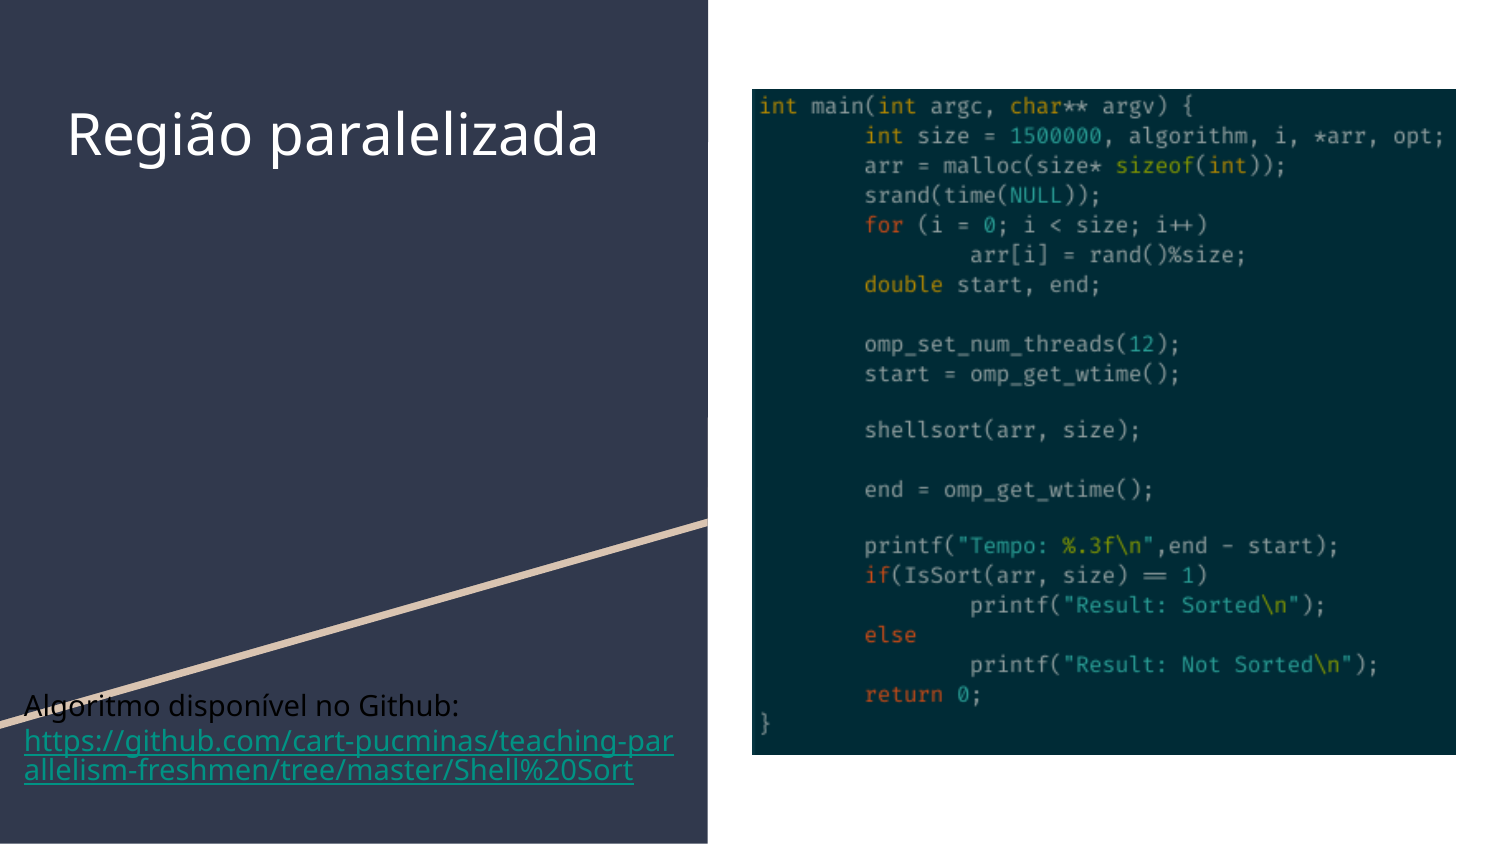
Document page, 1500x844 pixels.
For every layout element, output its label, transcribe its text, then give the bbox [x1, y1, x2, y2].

picture [1077, 160, 1101, 173]
picture [1117, 160, 1127, 174]
picture [1236, 595, 1259, 613]
picture [1091, 127, 1102, 144]
picture [945, 130, 955, 143]
picture [866, 215, 877, 232]
picture [1091, 425, 1100, 437]
picture [1329, 659, 1338, 672]
picture [945, 534, 953, 556]
picture [1144, 573, 1166, 579]
picture [866, 190, 875, 204]
picture [1210, 155, 1219, 173]
picture [1145, 536, 1151, 543]
picture [959, 279, 968, 293]
picture [1025, 244, 1034, 262]
picture [866, 160, 875, 173]
picture [1038, 100, 1047, 115]
picture [1130, 654, 1139, 672]
picture [1249, 540, 1259, 554]
picture [1262, 595, 1274, 615]
picture [1289, 539, 1311, 554]
picture [1315, 131, 1326, 141]
picture [1159, 94, 1166, 116]
picture [906, 540, 915, 553]
picture [1104, 249, 1113, 263]
picture [866, 125, 875, 143]
picture [931, 567, 956, 584]
picture [959, 223, 968, 229]
picture [1263, 539, 1272, 554]
picture [906, 99, 915, 115]
picture [946, 101, 956, 113]
picture [1119, 564, 1126, 586]
picture [1144, 160, 1153, 173]
picture [1025, 187, 1048, 203]
picture [1104, 425, 1114, 438]
picture [866, 630, 876, 643]
picture [1064, 425, 1074, 438]
picture [1065, 160, 1074, 173]
picture [879, 101, 889, 113]
picture [1011, 160, 1021, 173]
picture [1197, 125, 1206, 143]
picture [892, 368, 902, 381]
picture [880, 190, 890, 202]
picture [1011, 484, 1021, 497]
picture [1223, 126, 1232, 143]
picture [1197, 244, 1206, 262]
picture [1210, 249, 1219, 262]
picture [999, 600, 1007, 612]
picture [945, 371, 955, 378]
picture [932, 339, 942, 352]
picture [1051, 127, 1088, 144]
picture [1199, 564, 1206, 586]
picture [985, 659, 996, 672]
picture [892, 129, 902, 144]
picture [1355, 131, 1366, 143]
picture [1025, 425, 1035, 437]
picture [1012, 278, 1020, 292]
picture [1144, 243, 1151, 265]
picture [773, 101, 783, 113]
picture [919, 367, 928, 382]
picture [985, 600, 996, 612]
picture [1251, 154, 1259, 176]
picture [1197, 154, 1204, 176]
picture [1170, 540, 1180, 554]
picture [1077, 596, 1088, 612]
picture [1235, 131, 1247, 143]
picture [1025, 540, 1035, 553]
picture [1157, 220, 1166, 232]
picture [1183, 540, 1193, 553]
picture [1064, 339, 1074, 352]
picture [932, 536, 943, 553]
picture [1223, 250, 1233, 262]
picture [1157, 130, 1168, 148]
picture [1051, 594, 1059, 615]
title Região paralelizada [51, 82, 660, 494]
picture [893, 535, 902, 553]
picture [984, 484, 1009, 502]
picture [985, 279, 994, 292]
picture [906, 190, 915, 202]
picture [919, 339, 928, 352]
picture [959, 101, 969, 118]
picture [972, 600, 982, 617]
picture [972, 156, 981, 174]
picture [1170, 220, 1192, 230]
picture [1210, 658, 1219, 673]
picture [1183, 656, 1193, 672]
picture [1132, 478, 1140, 500]
picture [1038, 368, 1048, 381]
picture [1038, 160, 1047, 174]
picture [985, 419, 992, 440]
picture [1066, 655, 1072, 662]
picture [919, 186, 928, 203]
picture [1011, 101, 1021, 114]
picture [879, 279, 902, 293]
picture [1144, 335, 1153, 351]
picture [1066, 184, 1074, 206]
text_box Algoritmo disponível no Github: https://github.com/cart-pucminas/teaching-parallelism-freshmen/tree/master/Shell%20Sort [8, 672, 702, 812]
picture [787, 99, 796, 115]
picture [1130, 101, 1141, 118]
picture [1011, 187, 1021, 202]
picture [1304, 594, 1312, 616]
picture [1077, 275, 1087, 292]
picture [1091, 367, 1100, 382]
picture [1025, 127, 1034, 143]
picture [1223, 160, 1232, 173]
picture [1090, 537, 1100, 554]
picture [1104, 363, 1113, 381]
picture [879, 565, 890, 582]
picture [972, 101, 981, 114]
picture [1408, 131, 1418, 148]
picture [1117, 660, 1127, 673]
picture [1130, 540, 1140, 553]
picture [1089, 484, 1114, 497]
picture [1235, 656, 1260, 673]
picture [1199, 213, 1206, 235]
picture [866, 95, 873, 116]
picture [1091, 659, 1101, 673]
picture [972, 249, 981, 262]
picture [1038, 334, 1047, 351]
picture [1051, 367, 1060, 382]
picture [933, 220, 941, 232]
picture [892, 190, 902, 203]
picture [866, 274, 875, 293]
picture [972, 339, 981, 351]
picture [972, 277, 981, 293]
picture [932, 101, 941, 114]
picture [932, 279, 943, 293]
picture [1342, 131, 1352, 143]
picture [1117, 220, 1127, 233]
picture [1076, 369, 1089, 381]
picture [1263, 659, 1273, 672]
picture [985, 133, 994, 140]
picture [1329, 130, 1338, 143]
picture [959, 570, 969, 583]
picture [1077, 339, 1087, 352]
picture [1159, 362, 1166, 384]
picture [1302, 655, 1312, 672]
picture [905, 420, 915, 438]
picture [972, 368, 1009, 386]
picture [866, 540, 876, 558]
picture [998, 570, 1008, 583]
picture [944, 160, 968, 173]
picture [985, 339, 994, 352]
picture [1196, 536, 1206, 553]
picture [878, 625, 888, 643]
picture [998, 425, 1008, 438]
picture [1130, 130, 1140, 143]
picture [1184, 131, 1194, 143]
picture [1025, 658, 1034, 673]
picture [1051, 339, 1062, 351]
picture [1131, 155, 1140, 173]
picture [1130, 595, 1140, 612]
picture [1104, 535, 1128, 556]
picture [1104, 339, 1113, 352]
picture [1159, 243, 1166, 265]
picture [1077, 656, 1088, 672]
picture [1104, 101, 1113, 114]
picture [1025, 220, 1034, 232]
picture [1051, 279, 1061, 292]
picture [1131, 335, 1140, 351]
picture [1038, 595, 1048, 612]
picture [1051, 101, 1087, 113]
picture [985, 540, 1022, 558]
picture [958, 686, 969, 702]
picture [1063, 537, 1075, 554]
picture [1051, 654, 1059, 675]
picture [1051, 187, 1061, 203]
picture [1183, 596, 1207, 614]
picture [906, 629, 916, 642]
picture [999, 654, 1007, 672]
picture [972, 568, 981, 584]
picture [919, 130, 928, 144]
picture [919, 689, 941, 702]
picture [1223, 598, 1232, 614]
picture [1117, 600, 1127, 613]
picture [1012, 570, 1022, 583]
picture [880, 540, 890, 553]
picture [1143, 126, 1153, 144]
picture [1052, 155, 1060, 173]
picture [812, 101, 836, 114]
picture [958, 130, 968, 143]
picture [1117, 249, 1127, 262]
picture [892, 480, 902, 497]
picture [985, 250, 1009, 262]
picture [1196, 659, 1207, 672]
picture [1025, 337, 1034, 352]
picture [1314, 654, 1326, 675]
picture [1144, 657, 1153, 673]
picture [919, 214, 926, 235]
picture [1276, 125, 1285, 143]
picture [762, 712, 769, 735]
picture [998, 160, 1008, 173]
picture [1038, 655, 1048, 672]
picture [1078, 220, 1087, 233]
picture [1144, 101, 1154, 113]
picture [893, 160, 903, 173]
picture [1159, 332, 1166, 354]
picture [1184, 94, 1192, 116]
picture [1064, 570, 1074, 583]
picture [932, 425, 941, 438]
picture [1064, 252, 1074, 259]
picture [892, 101, 902, 113]
picture [1038, 127, 1048, 144]
picture [853, 101, 862, 113]
picture [840, 101, 849, 113]
picture [892, 425, 902, 437]
picture [1011, 659, 1021, 672]
picture [880, 160, 890, 173]
picture [1276, 657, 1285, 673]
picture [1049, 485, 1062, 497]
picture [1357, 653, 1364, 675]
picture [1117, 101, 1128, 113]
picture [959, 425, 969, 437]
picture [1104, 220, 1113, 232]
picture [1025, 96, 1034, 113]
picture [906, 274, 917, 293]
picture [1421, 129, 1431, 144]
picture [1065, 482, 1073, 497]
picture [879, 484, 889, 497]
picture [1091, 250, 1101, 262]
picture [919, 539, 928, 554]
picture [918, 420, 928, 438]
picture [1078, 425, 1087, 437]
picture [1078, 479, 1086, 497]
picture [1276, 600, 1285, 612]
picture [1276, 540, 1285, 554]
picture [1104, 570, 1114, 583]
picture [1116, 368, 1140, 381]
picture [892, 629, 902, 643]
picture [985, 565, 992, 586]
picture [1012, 425, 1022, 437]
picture [1119, 418, 1126, 440]
picture [1064, 279, 1074, 292]
picture [945, 188, 954, 203]
picture [945, 337, 955, 352]
picture [1144, 362, 1151, 384]
picture [1395, 130, 1405, 144]
picture [1144, 598, 1153, 613]
picture [1289, 659, 1299, 672]
picture [998, 184, 1006, 206]
picture [1091, 570, 1100, 583]
picture [1013, 243, 1019, 265]
picture [959, 185, 995, 203]
picture [919, 570, 928, 584]
picture [1080, 184, 1087, 206]
picture [1168, 246, 1193, 263]
picture [1170, 160, 1181, 174]
picture [1210, 600, 1221, 612]
picture [1025, 570, 1035, 583]
picture [972, 659, 982, 677]
picture [1091, 220, 1100, 232]
picture [1236, 158, 1246, 174]
picture [1040, 243, 1046, 265]
picture [866, 484, 876, 497]
picture [933, 126, 941, 143]
picture [1025, 598, 1034, 613]
picture [985, 216, 996, 233]
picture [1091, 600, 1101, 613]
picture [879, 130, 889, 143]
picture [1051, 220, 1060, 232]
picture [1157, 160, 1167, 174]
picture [997, 339, 1009, 351]
picture [999, 279, 1009, 292]
picture [1104, 659, 1113, 673]
picture [866, 425, 875, 438]
picture [1265, 154, 1272, 176]
picture [960, 536, 966, 543]
picture [1317, 534, 1325, 556]
picture [945, 484, 982, 501]
picture [1025, 368, 1035, 386]
picture [1025, 154, 1032, 176]
picture [906, 689, 915, 702]
picture [1078, 565, 1086, 583]
picture [918, 274, 928, 293]
picture [893, 687, 902, 703]
picture [1091, 335, 1100, 351]
picture [1184, 567, 1193, 583]
picture [1183, 155, 1194, 173]
picture [1210, 129, 1219, 144]
picture [1025, 482, 1034, 498]
picture [970, 537, 983, 553]
picture [893, 220, 903, 232]
picture [867, 565, 875, 583]
picture [1012, 127, 1021, 143]
picture [906, 369, 916, 381]
picture [879, 367, 888, 382]
picture [1117, 333, 1125, 354]
picture [1117, 478, 1125, 500]
picture [906, 567, 915, 583]
picture [866, 689, 889, 703]
picture [760, 101, 770, 113]
picture [932, 184, 940, 206]
picture [879, 420, 889, 437]
picture [1011, 600, 1021, 612]
picture [893, 564, 900, 586]
picture [866, 339, 903, 356]
picture [985, 156, 994, 174]
picture [1170, 131, 1180, 143]
picture [972, 423, 981, 438]
picture [945, 425, 956, 438]
picture [866, 368, 875, 382]
picture [1104, 600, 1113, 613]
picture [879, 220, 890, 233]
picture [1130, 245, 1140, 262]
